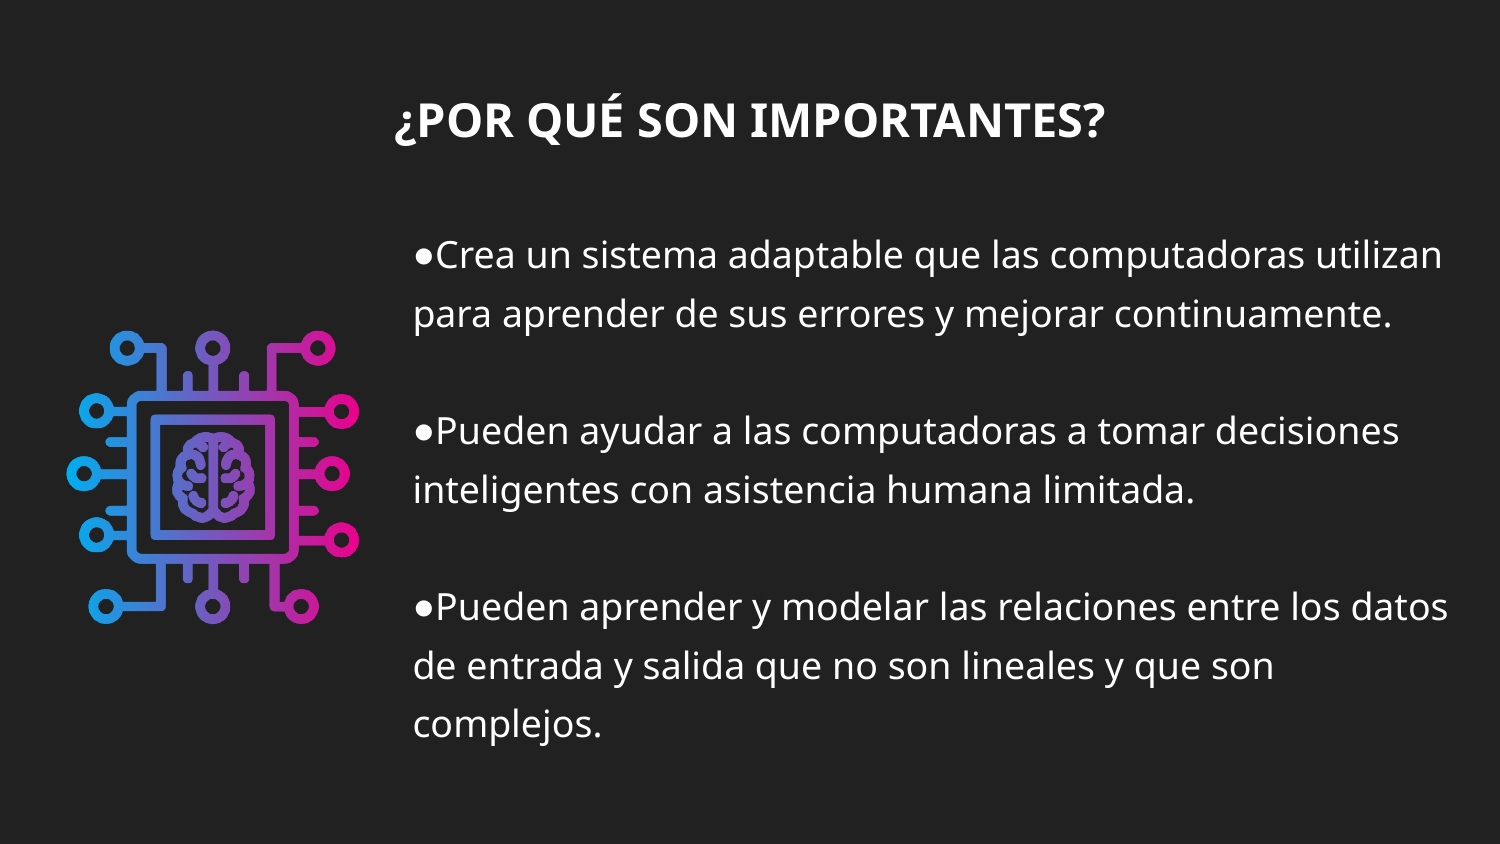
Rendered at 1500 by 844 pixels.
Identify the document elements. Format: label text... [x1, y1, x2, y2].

title ¿POR QUÉ SON IMPORTANTES? [51, 72, 1449, 167]
list Crea un sistema adaptable que las computadoras utilizan para aprender de sus errores y mejorar continuamente. Pueden ayudar a las computadoras a tomar decisiones inteligentes con asistencia humana limitada. Pueden aprender y modelar las relaciones entre los datos de entrada y salida que no son lineales y que son complejos. [397, 206, 1474, 810]
picture [51, 315, 374, 639]
